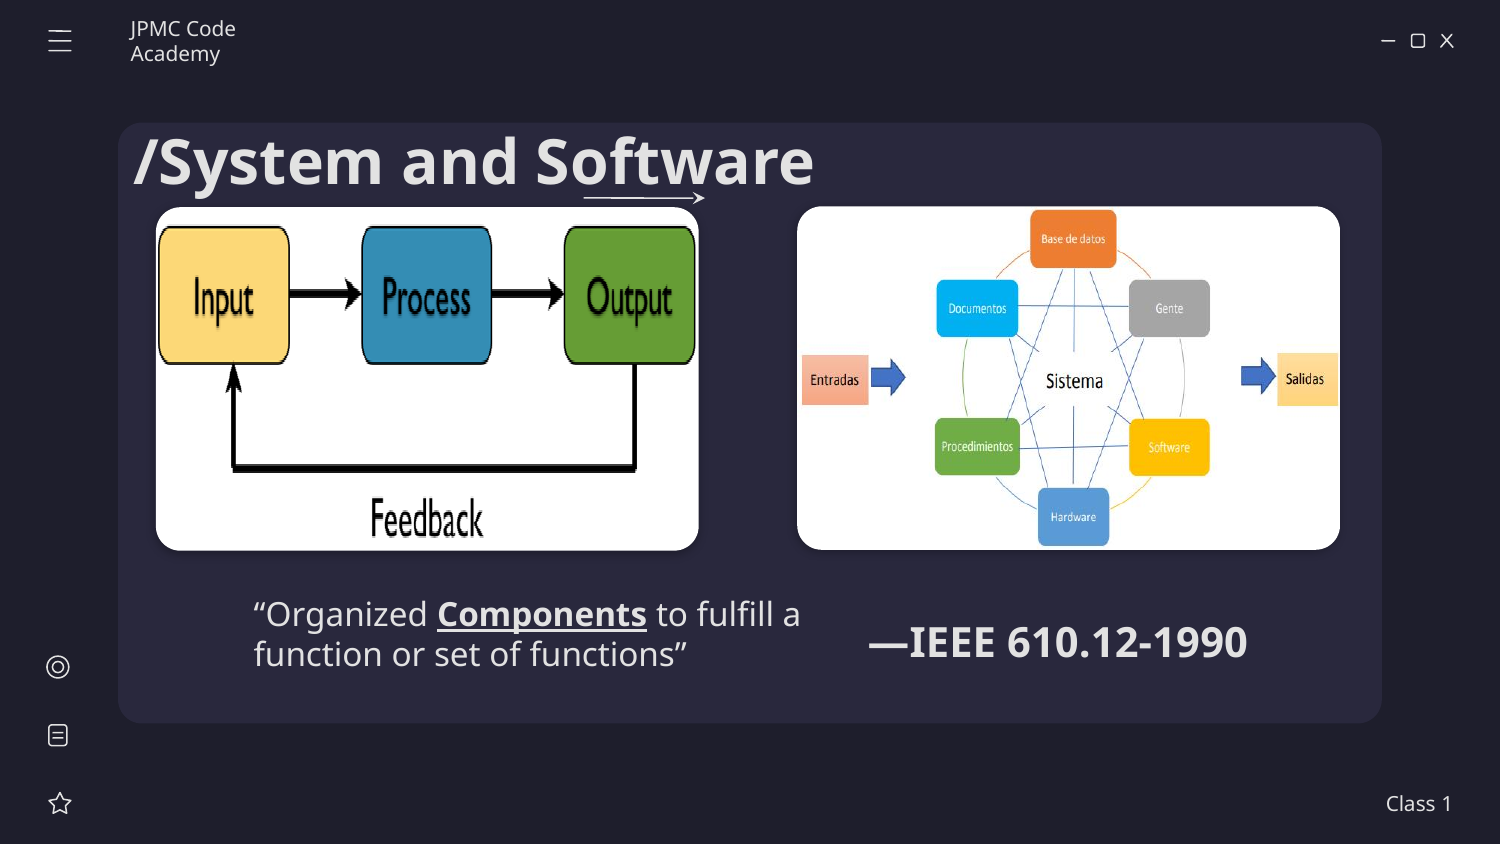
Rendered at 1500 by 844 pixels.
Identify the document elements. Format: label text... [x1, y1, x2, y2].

title /System and Software [118, 112, 864, 207]
subtitle JPMC Code Academy [130, 18, 306, 64]
text_box [155, 207, 699, 551]
text_box [797, 206, 1341, 550]
title —IEEE 610.12-1990 [852, 607, 1289, 676]
subtitle “Organized Components to fulfill a function or set of functions” [238, 562, 832, 705]
subtitle Class 1 [1278, 780, 1453, 826]
